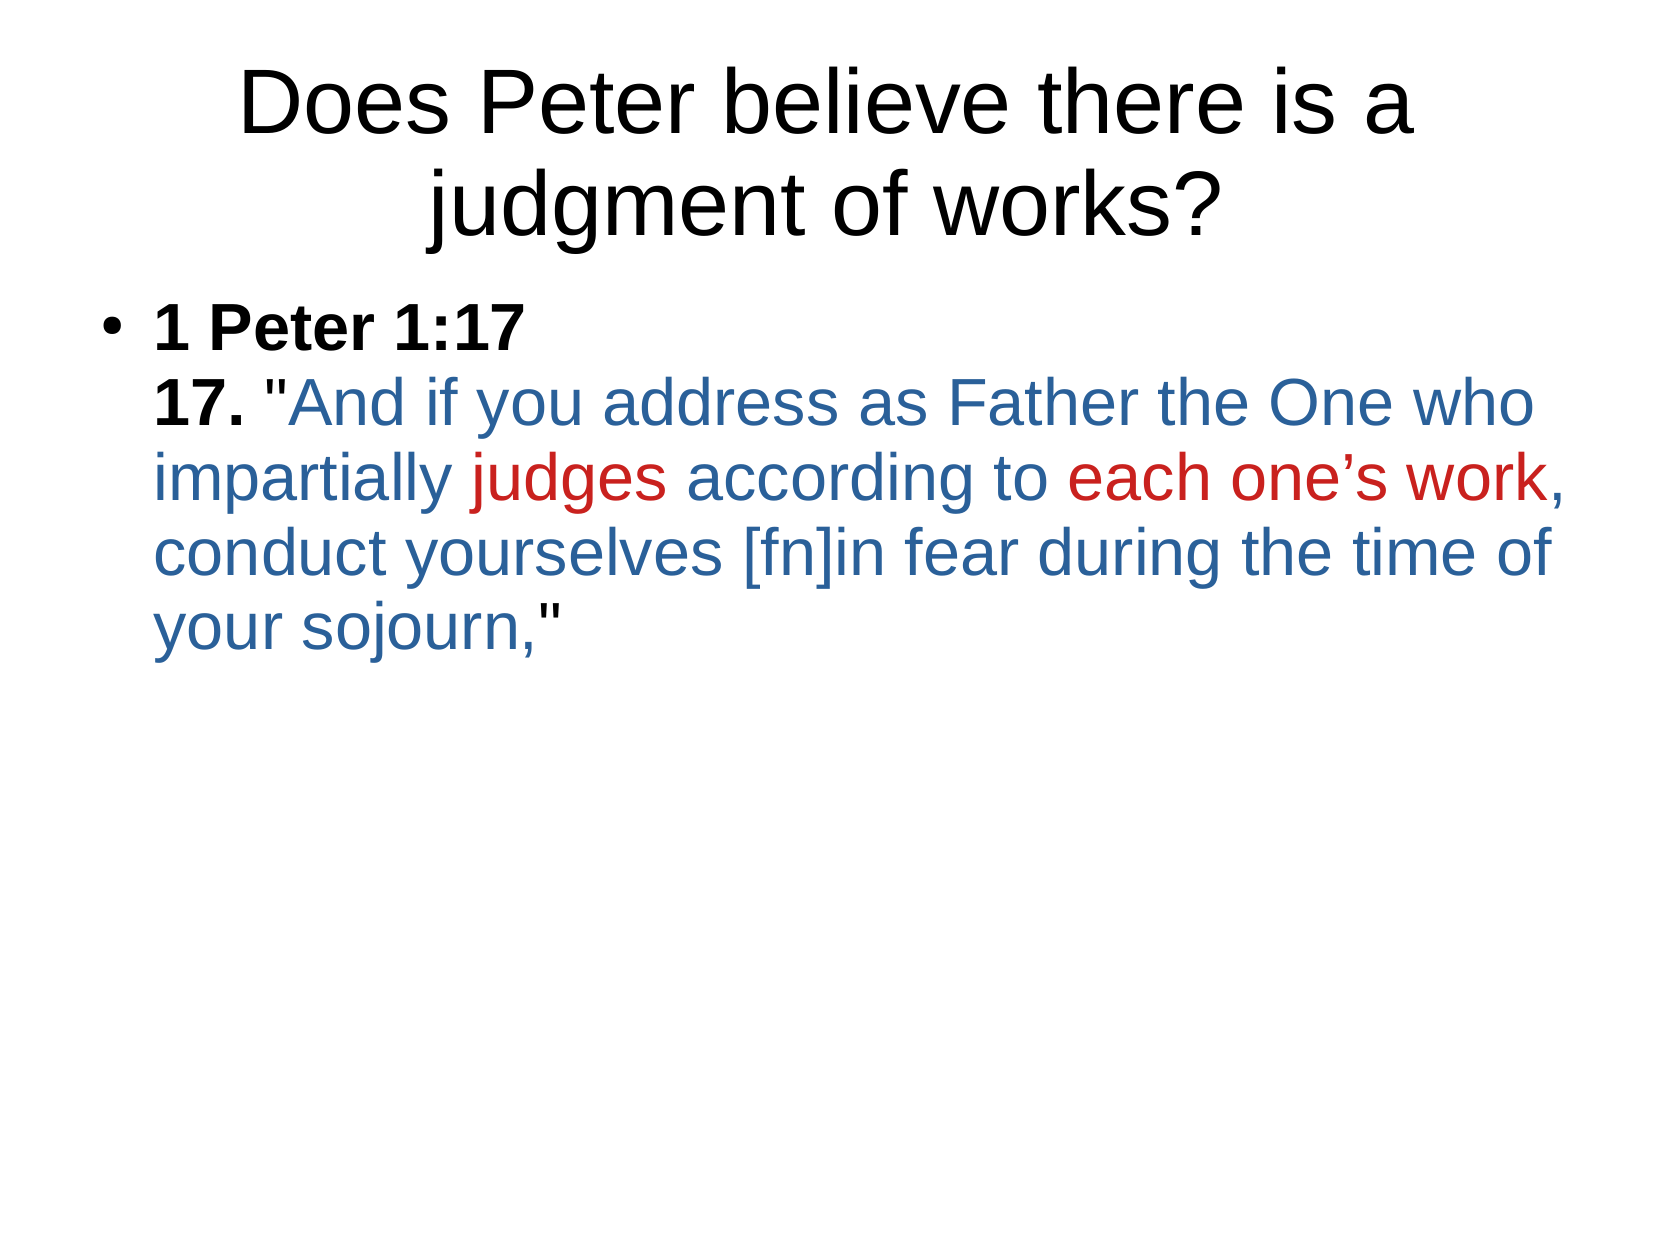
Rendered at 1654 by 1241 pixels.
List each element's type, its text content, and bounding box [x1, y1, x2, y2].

title Does Peter believe there is a judgment of works? [82, 49, 1571, 257]
list 1 Peter 1:17 17. "And if you address as Father the One who impartially judges according to each one’s work, conduct yourselves [fn]in fear during the time of your sojourn," [82, 290, 1571, 1109]
